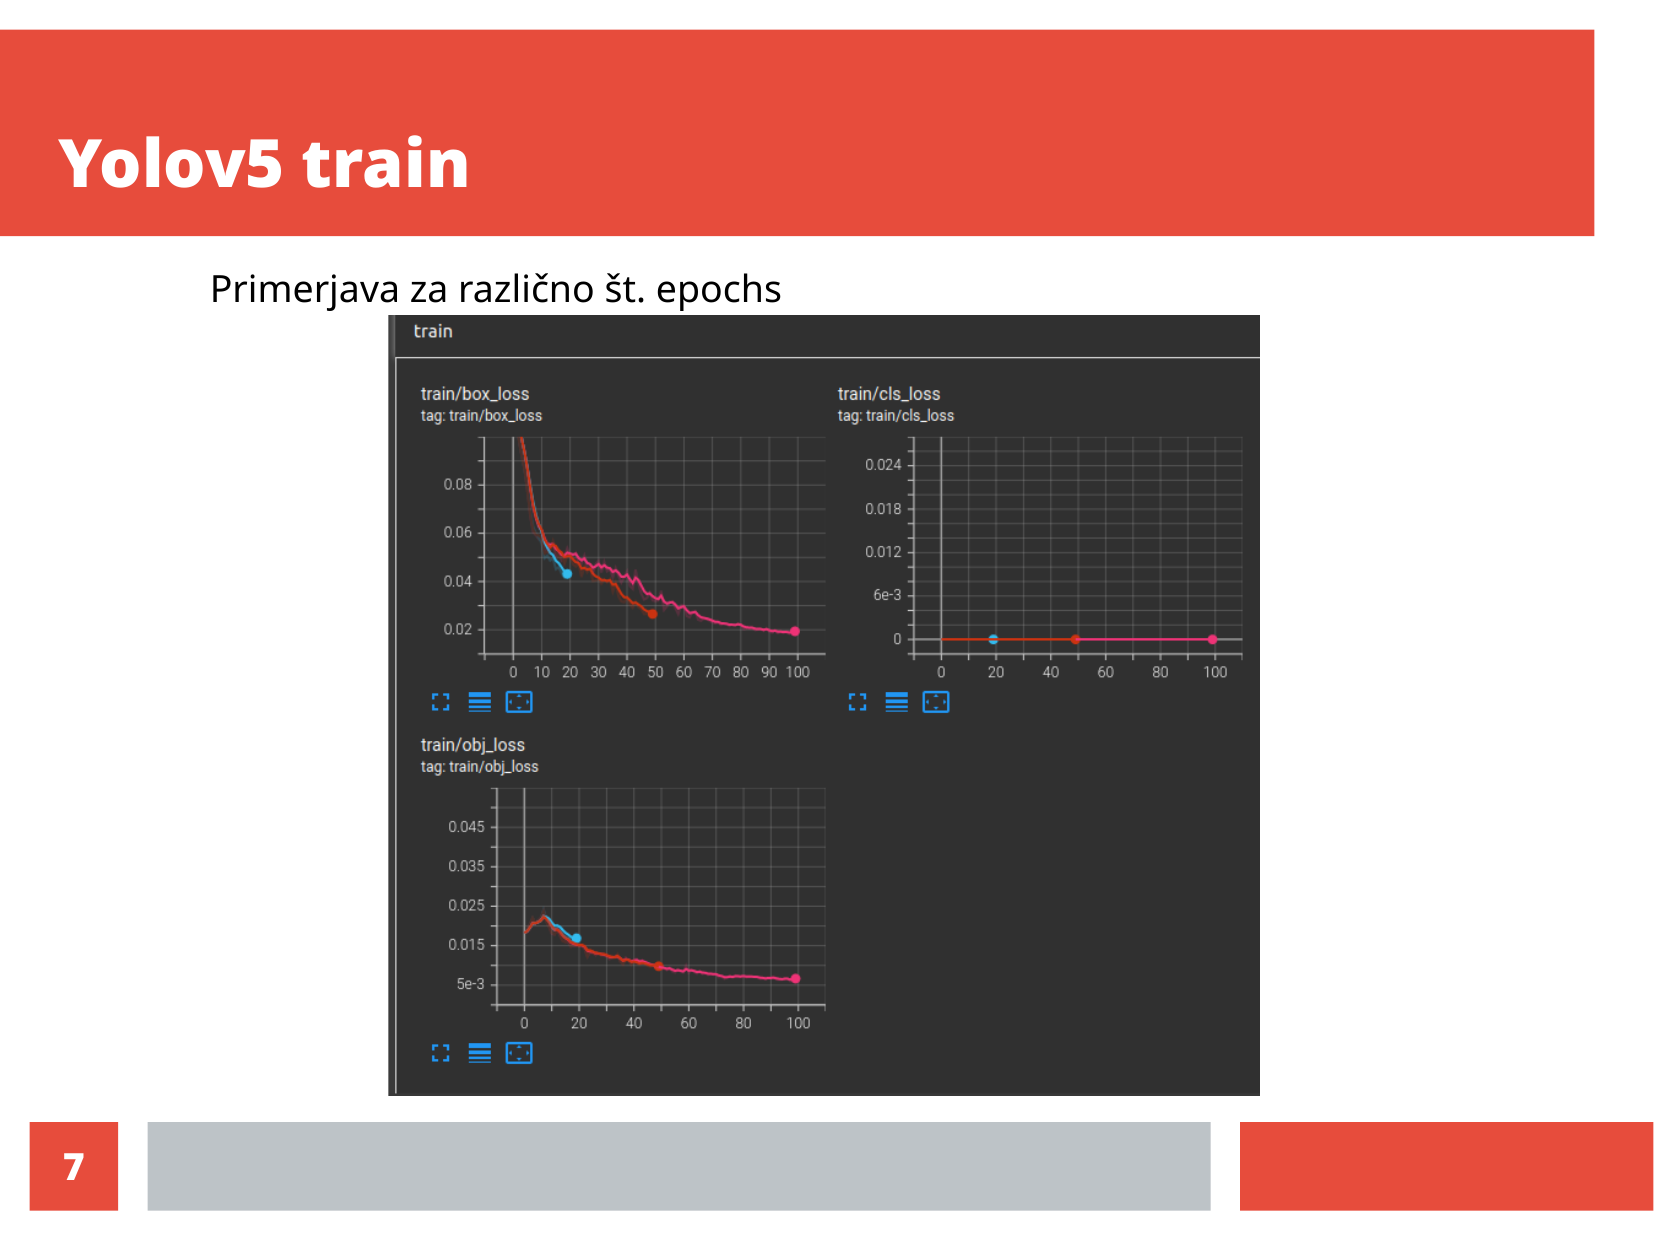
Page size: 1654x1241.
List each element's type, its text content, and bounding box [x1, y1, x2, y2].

text_box Primerjava za različno št. epochs [195, 255, 1051, 314]
title Yolov5 train [59, 59, 1595, 207]
picture [388, 315, 1260, 1096]
